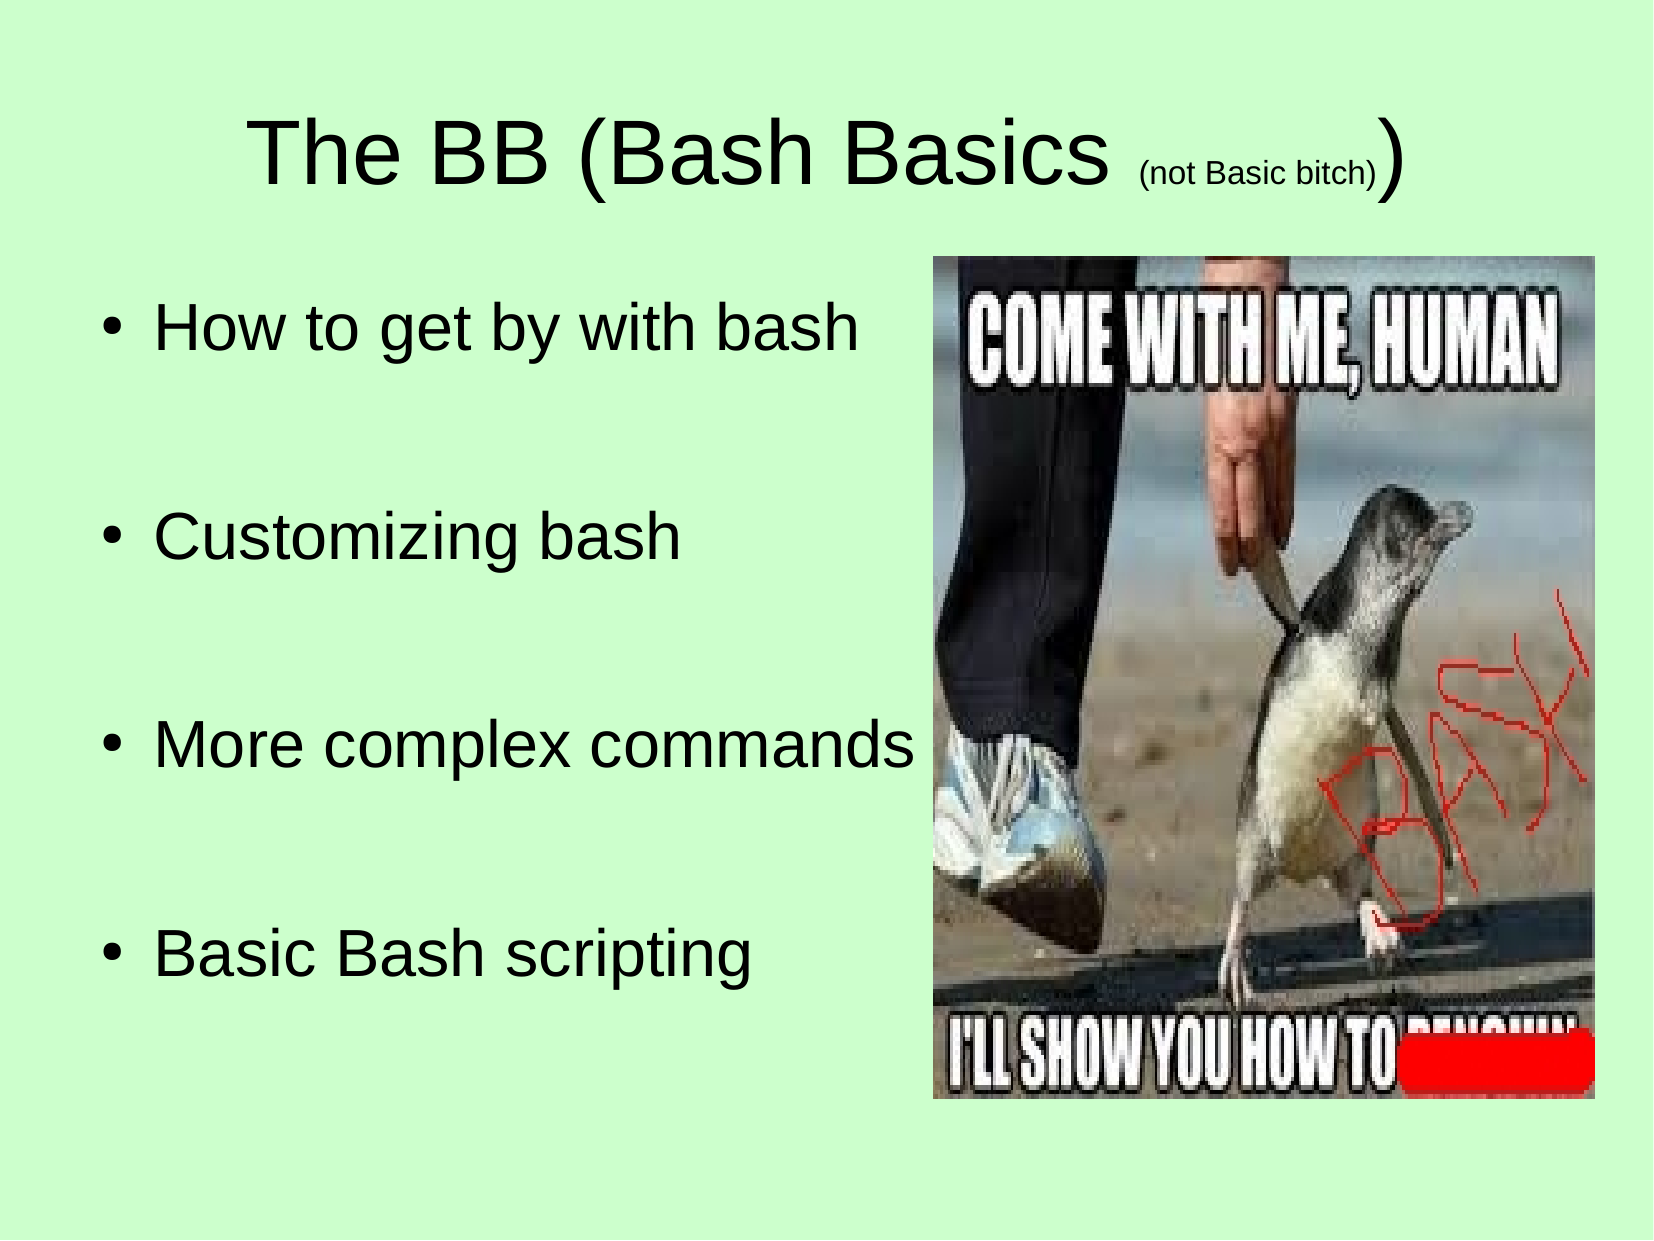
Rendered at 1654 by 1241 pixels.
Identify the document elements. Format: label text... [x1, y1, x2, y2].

picture [933, 256, 1595, 1099]
list How to get by with bash Customizing bash More complex commands Basic Bash scripting [82, 290, 933, 1010]
title The BB (Bash Basics (not Basic bitch)) [82, 49, 1571, 257]
